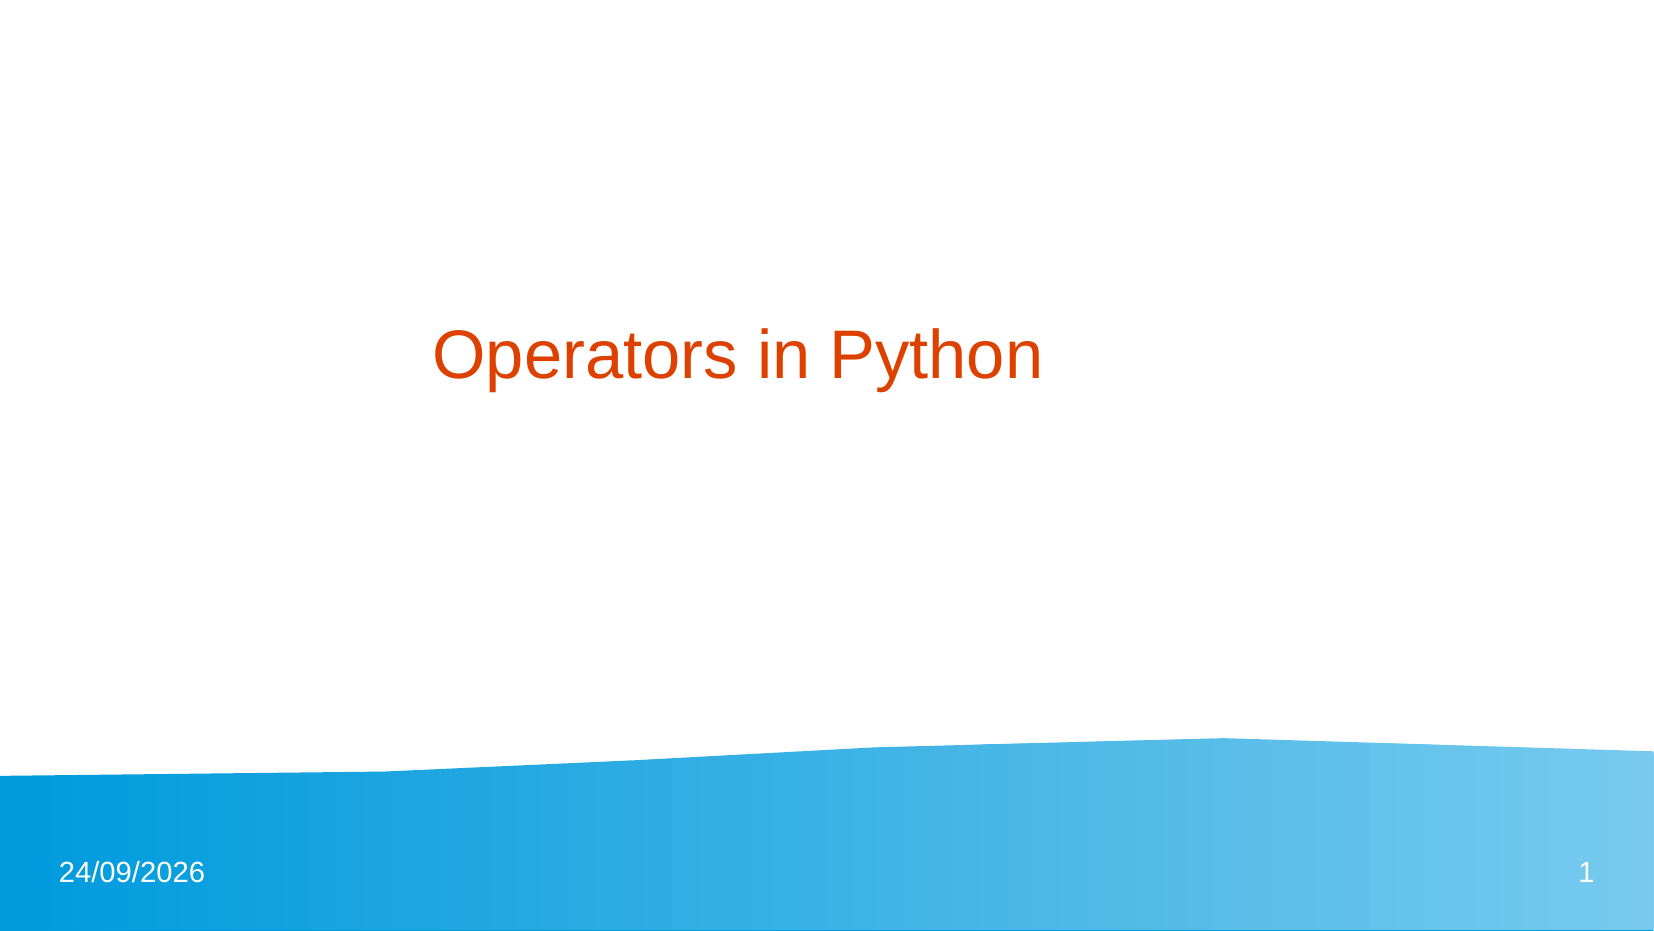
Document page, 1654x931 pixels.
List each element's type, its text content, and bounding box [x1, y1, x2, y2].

title Operators in Python [0, 265, 1477, 443]
